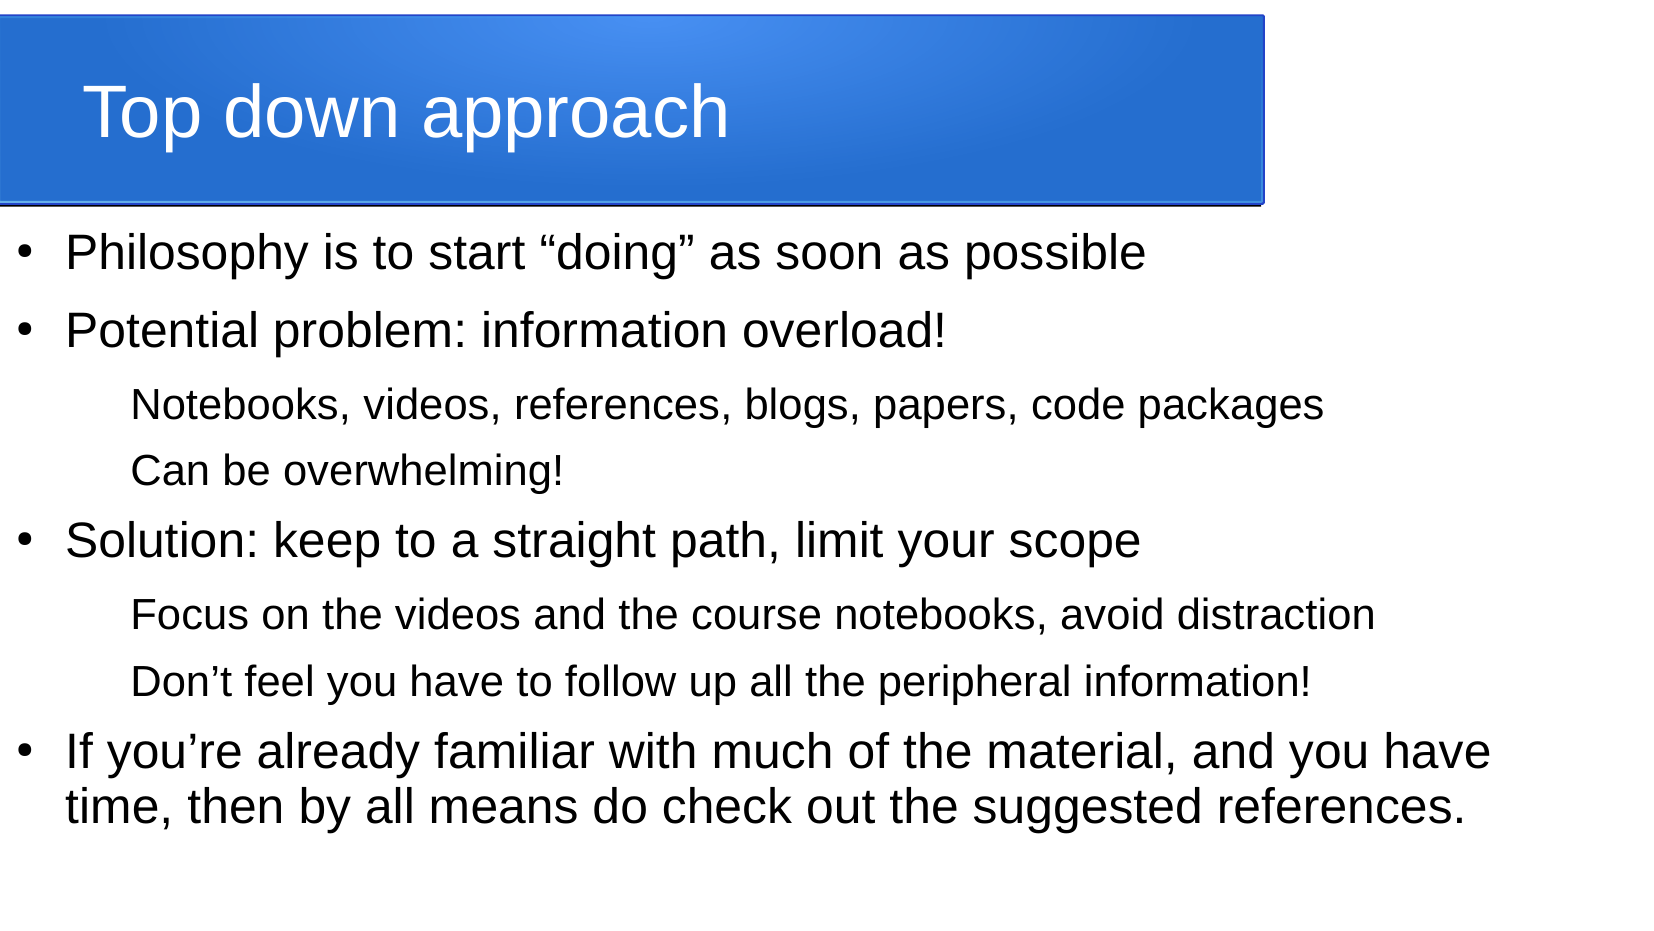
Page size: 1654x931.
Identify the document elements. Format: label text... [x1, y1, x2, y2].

title Top down approach [82, 35, 1235, 189]
list Philosophy is to start “doing” as soon as possible Potential problem: information overload! Notebooks, videos, references, blogs, papers, code packages Can be overwhelming! Solution: keep to a straight path, limit your scope Focus on the videos and the course notebooks, avoid distraction Don’t feel you have to follow up all the peripheral information! If you’re already familiar with much of the material, and you have time, then by all means do check out the suggested references. [0, 224, 1520, 877]
